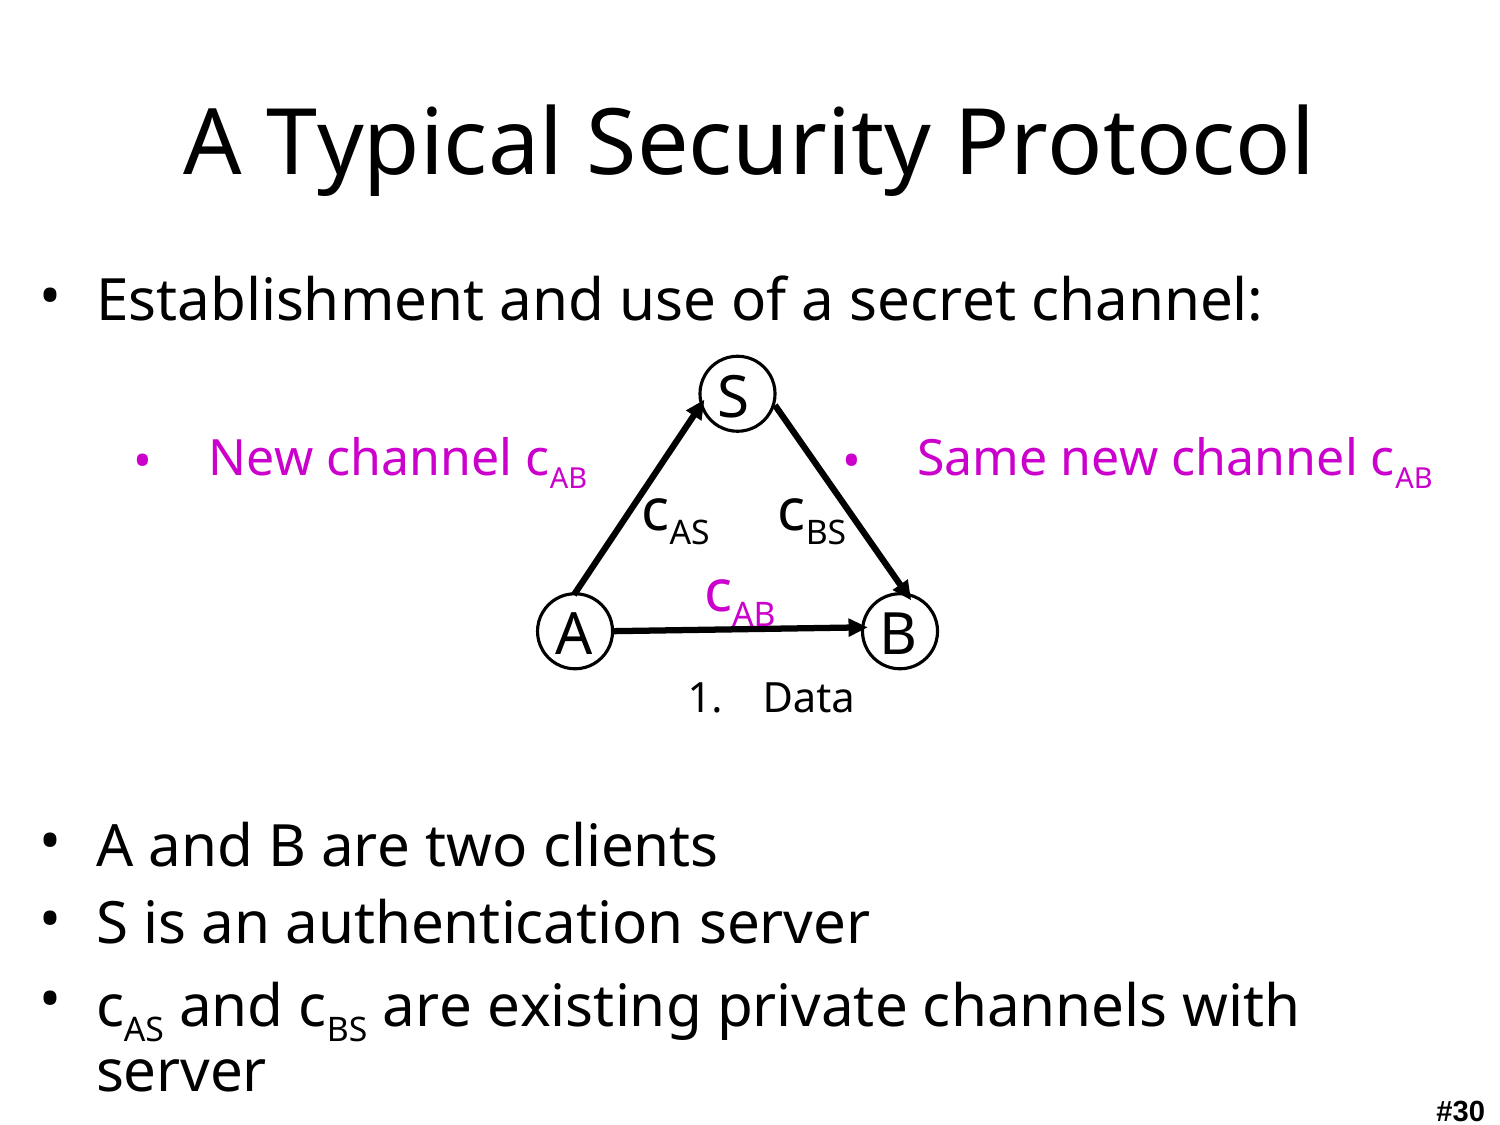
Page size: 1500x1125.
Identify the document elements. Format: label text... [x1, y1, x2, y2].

text_box Data [672, 660, 881, 733]
text_box cAS [676, 524, 683, 534]
text_box cAS [626, 460, 725, 563]
text_box cBS [763, 460, 862, 563]
list Establishment and use of a secret channel: A and B are two clients S is an authentication server cAS and cBS are existing private channels with server cAB is a new channel for the clients [24, 262, 1476, 1101]
text_box B [864, 584, 933, 680]
text_box Same new channel cAB [827, 414, 1448, 505]
text_box cAB [689, 541, 791, 645]
text_box New channel cAB [118, 414, 603, 505]
text_box A [540, 584, 608, 680]
text_box S [702, 347, 765, 442]
title A Typical Security Protocol [24, 45, 1476, 233]
